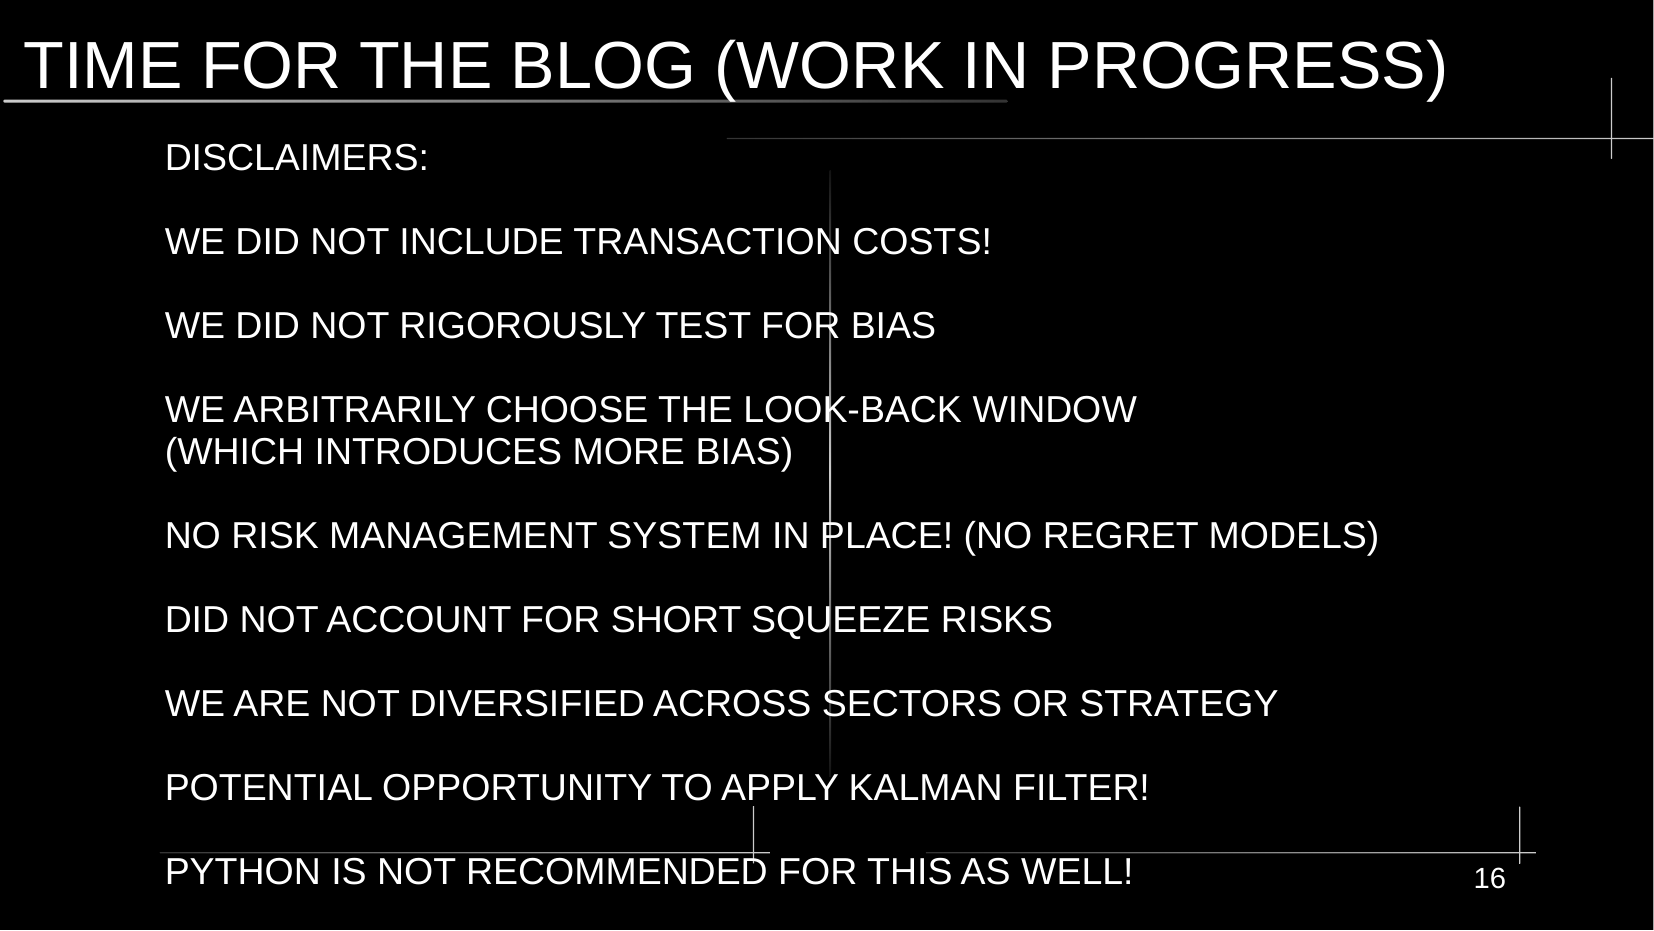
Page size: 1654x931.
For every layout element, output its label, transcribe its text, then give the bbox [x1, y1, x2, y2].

text_box DISCLAIMERS: WE DID NOT INCLUDE TRANSACTION COSTS! WE DID NOT RIGOROUSLY TEST FOR BIAS WE ARBITRARILY CHOOSE THE LOOK-BACK WINDOW (WHICH INTRODUCES MORE BIAS) NO RISK MANAGEMENT SYSTEM IN PLACE! (NO REGRET MODELS) DID NOT ACCOUNT FOR SHORT SQUEEZE RISKS WE ARE NOT DIVERSIFIED ACROSS SECTORS OR STRATEGY POTENTIAL OPPORTUNITY TO APPLY KALMAN FILTER! PYTHON IS NOT RECOMMENDED FOR THIS AS WELL! [150, 129, 1426, 931]
title TIME FOR THE BLOG (WORK IN PROGRESS) [23, 11, 1589, 119]
